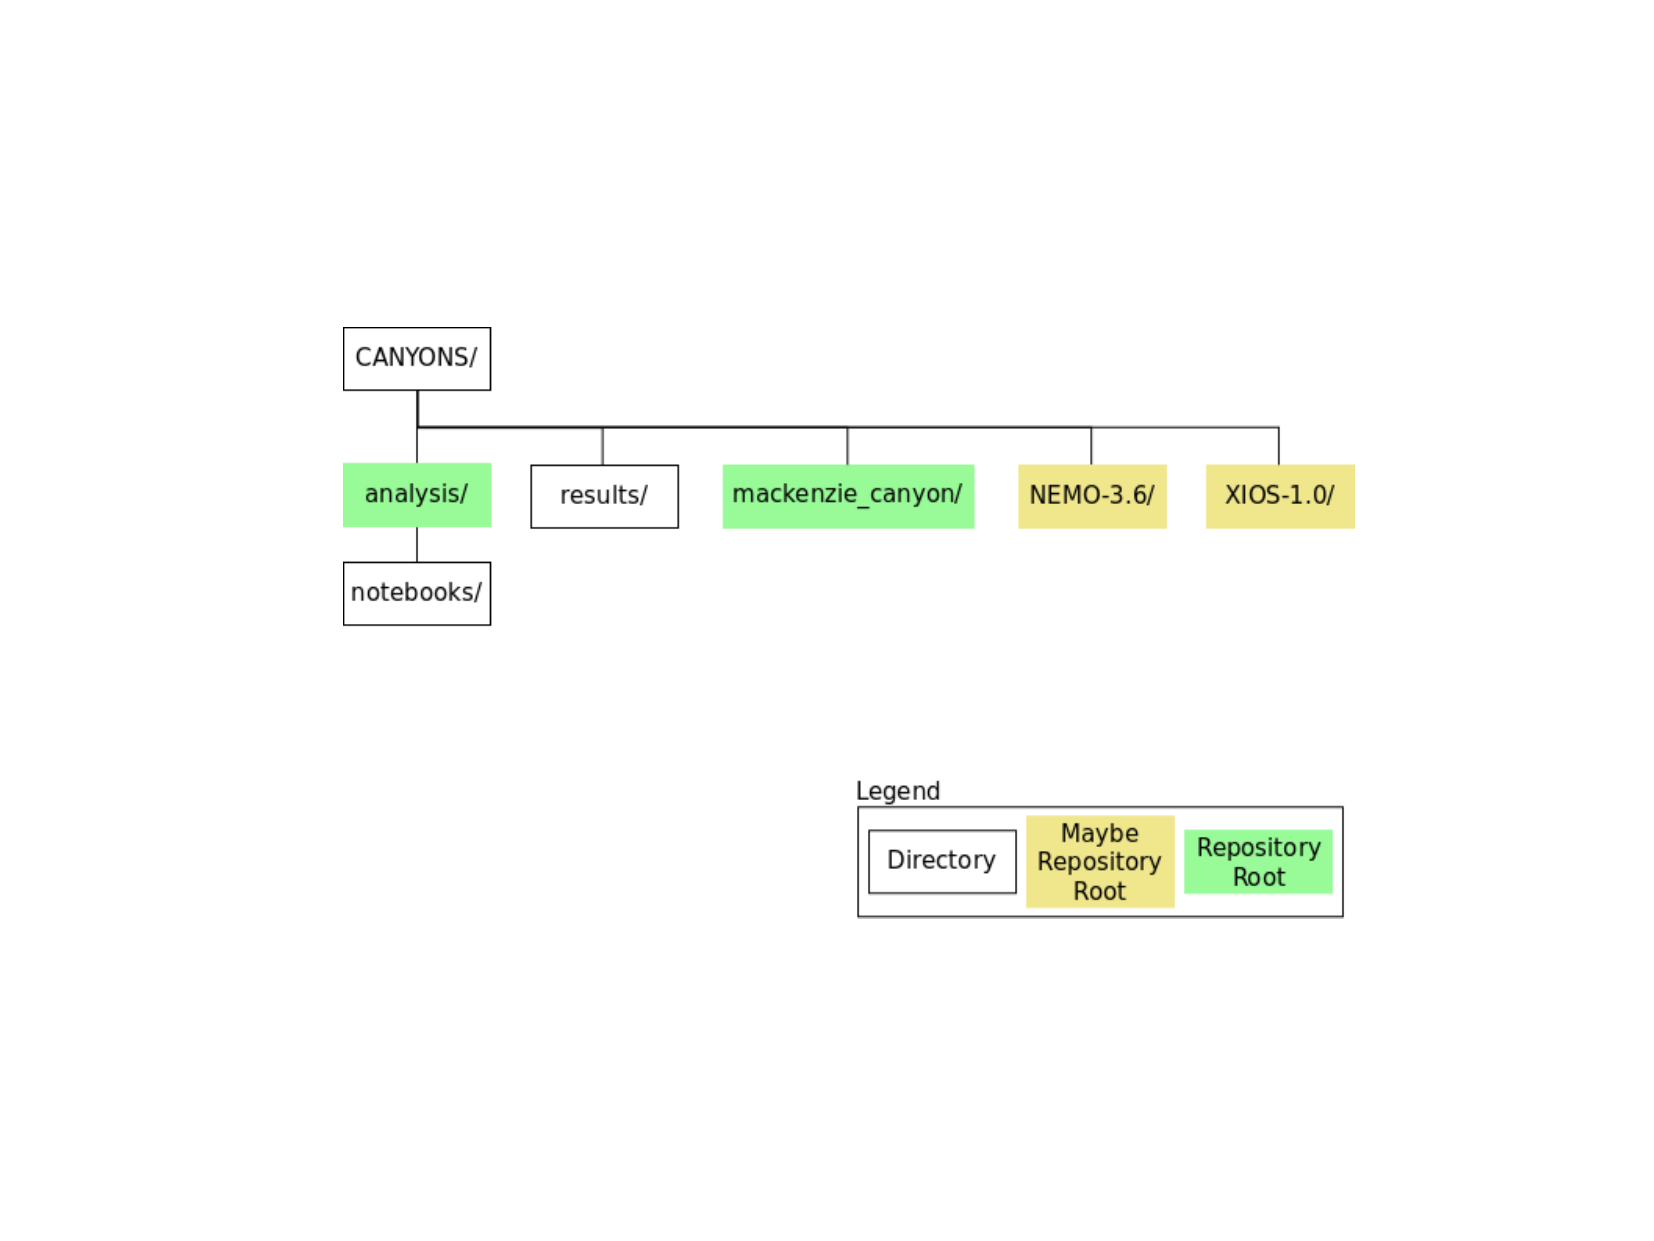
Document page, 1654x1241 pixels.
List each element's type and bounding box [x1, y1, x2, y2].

picture [343, 327, 1355, 919]
